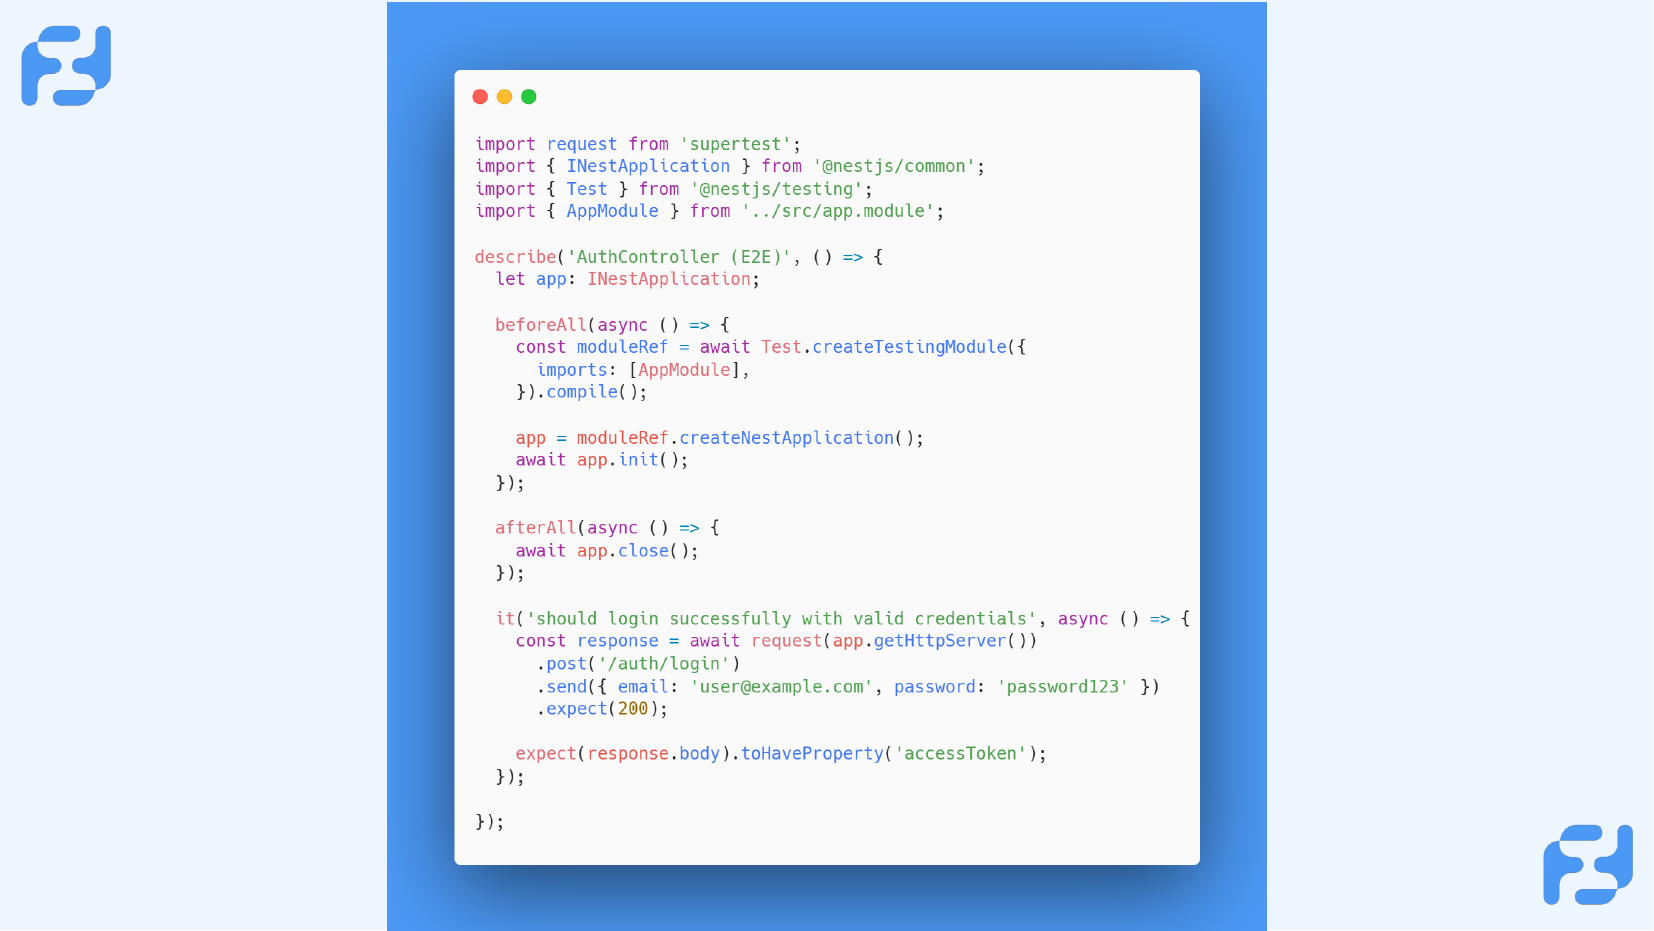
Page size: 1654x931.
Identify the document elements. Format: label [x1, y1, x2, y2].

picture [387, 1, 1267, 931]
picture [0, 0, 132, 132]
picture [1522, 798, 1654, 931]
